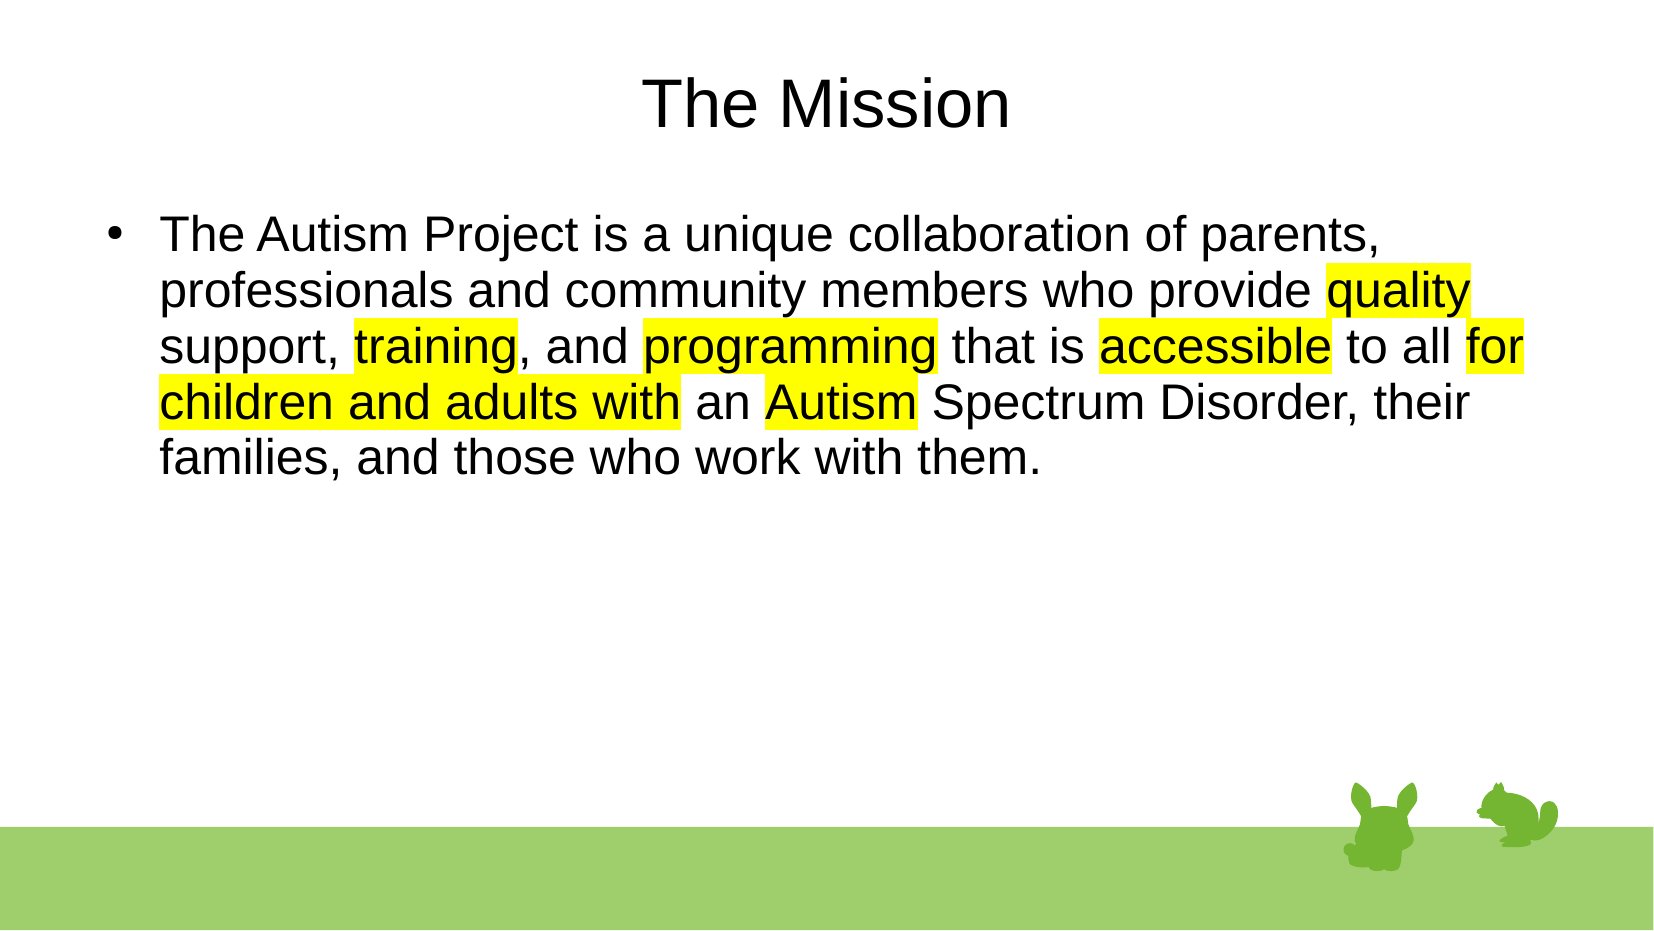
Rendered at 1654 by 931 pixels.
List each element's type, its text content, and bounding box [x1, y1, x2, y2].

list The Autism Project is a unique collaboration of parents, professionals and community members who provide quality support, training, and programming that is accessible to all for children and adults with an Autism Spectrum Disorder, their families, and those who work with them. [88, 206, 1565, 739]
title The Mission [88, 29, 1565, 178]
